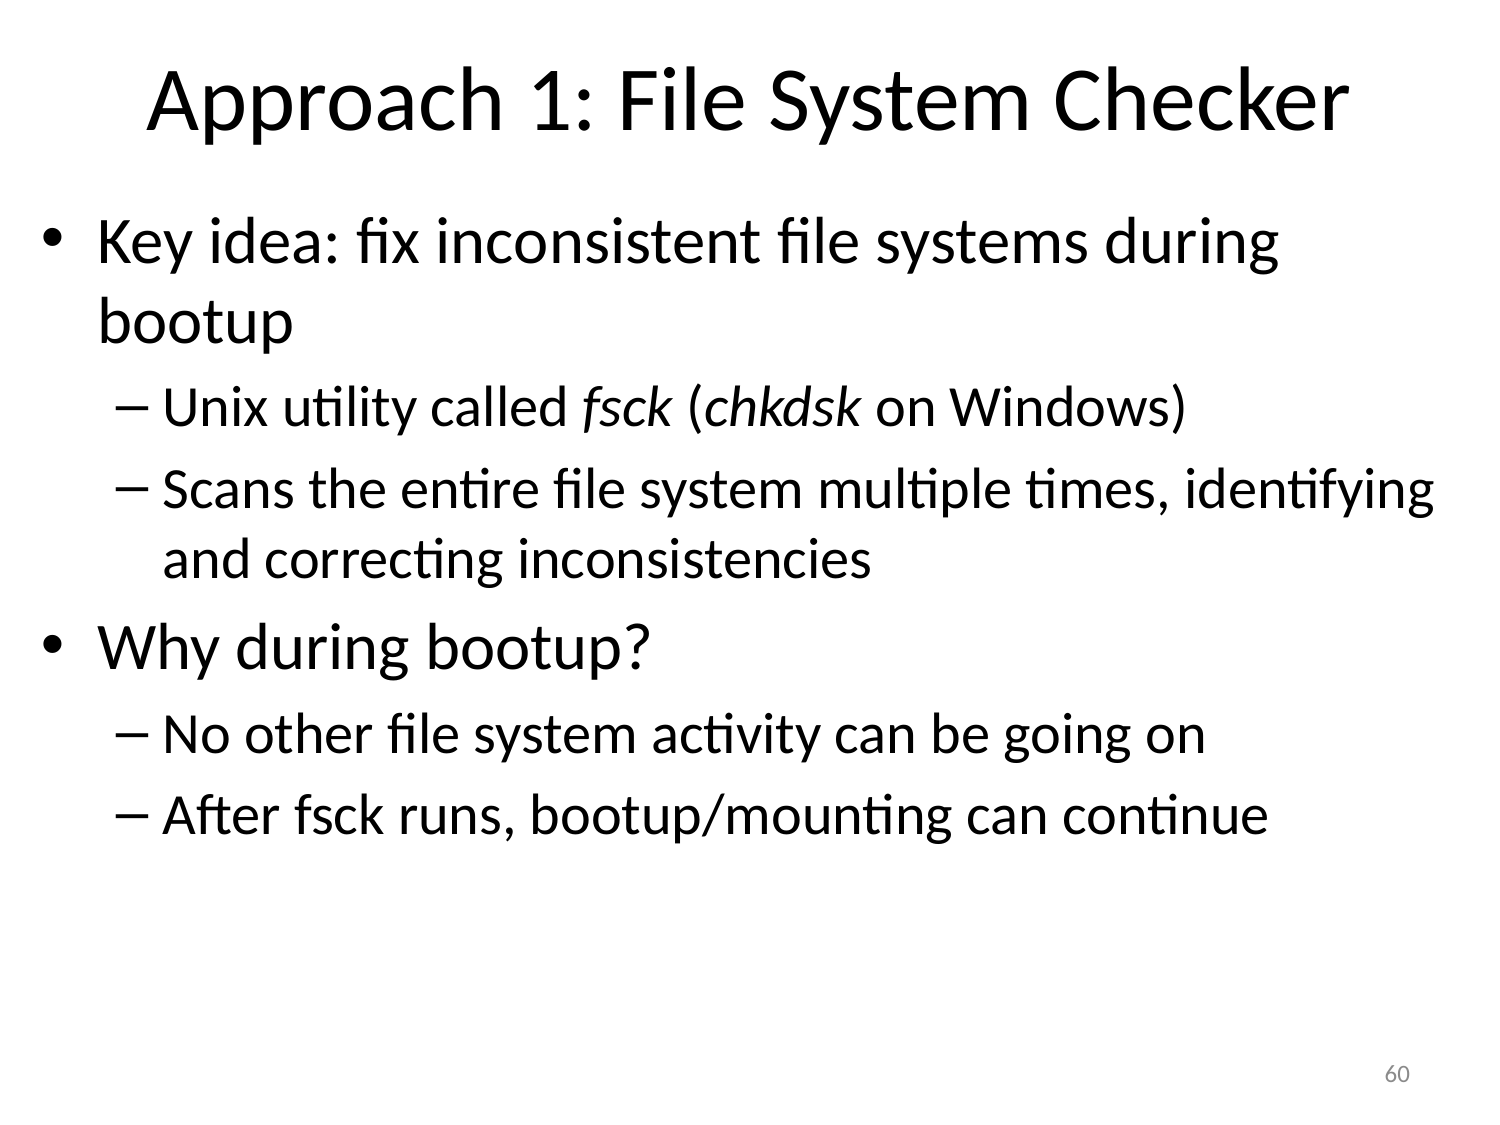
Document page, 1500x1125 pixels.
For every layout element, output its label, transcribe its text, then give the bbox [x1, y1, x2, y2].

slide_number <number> [1074, 1042, 1425, 1103]
title Approach 1: File System Checker [75, 0, 1425, 188]
list Key idea: fix inconsistent file systems during bootup Unix utility called fsck (chkdsk on Windows) Scans the entire file system multiple times, identifying and correcting inconsistencies Why during bootup? No other file system activity can be going on After fsck runs, bootup/mounting can continue [25, 189, 1467, 1038]
